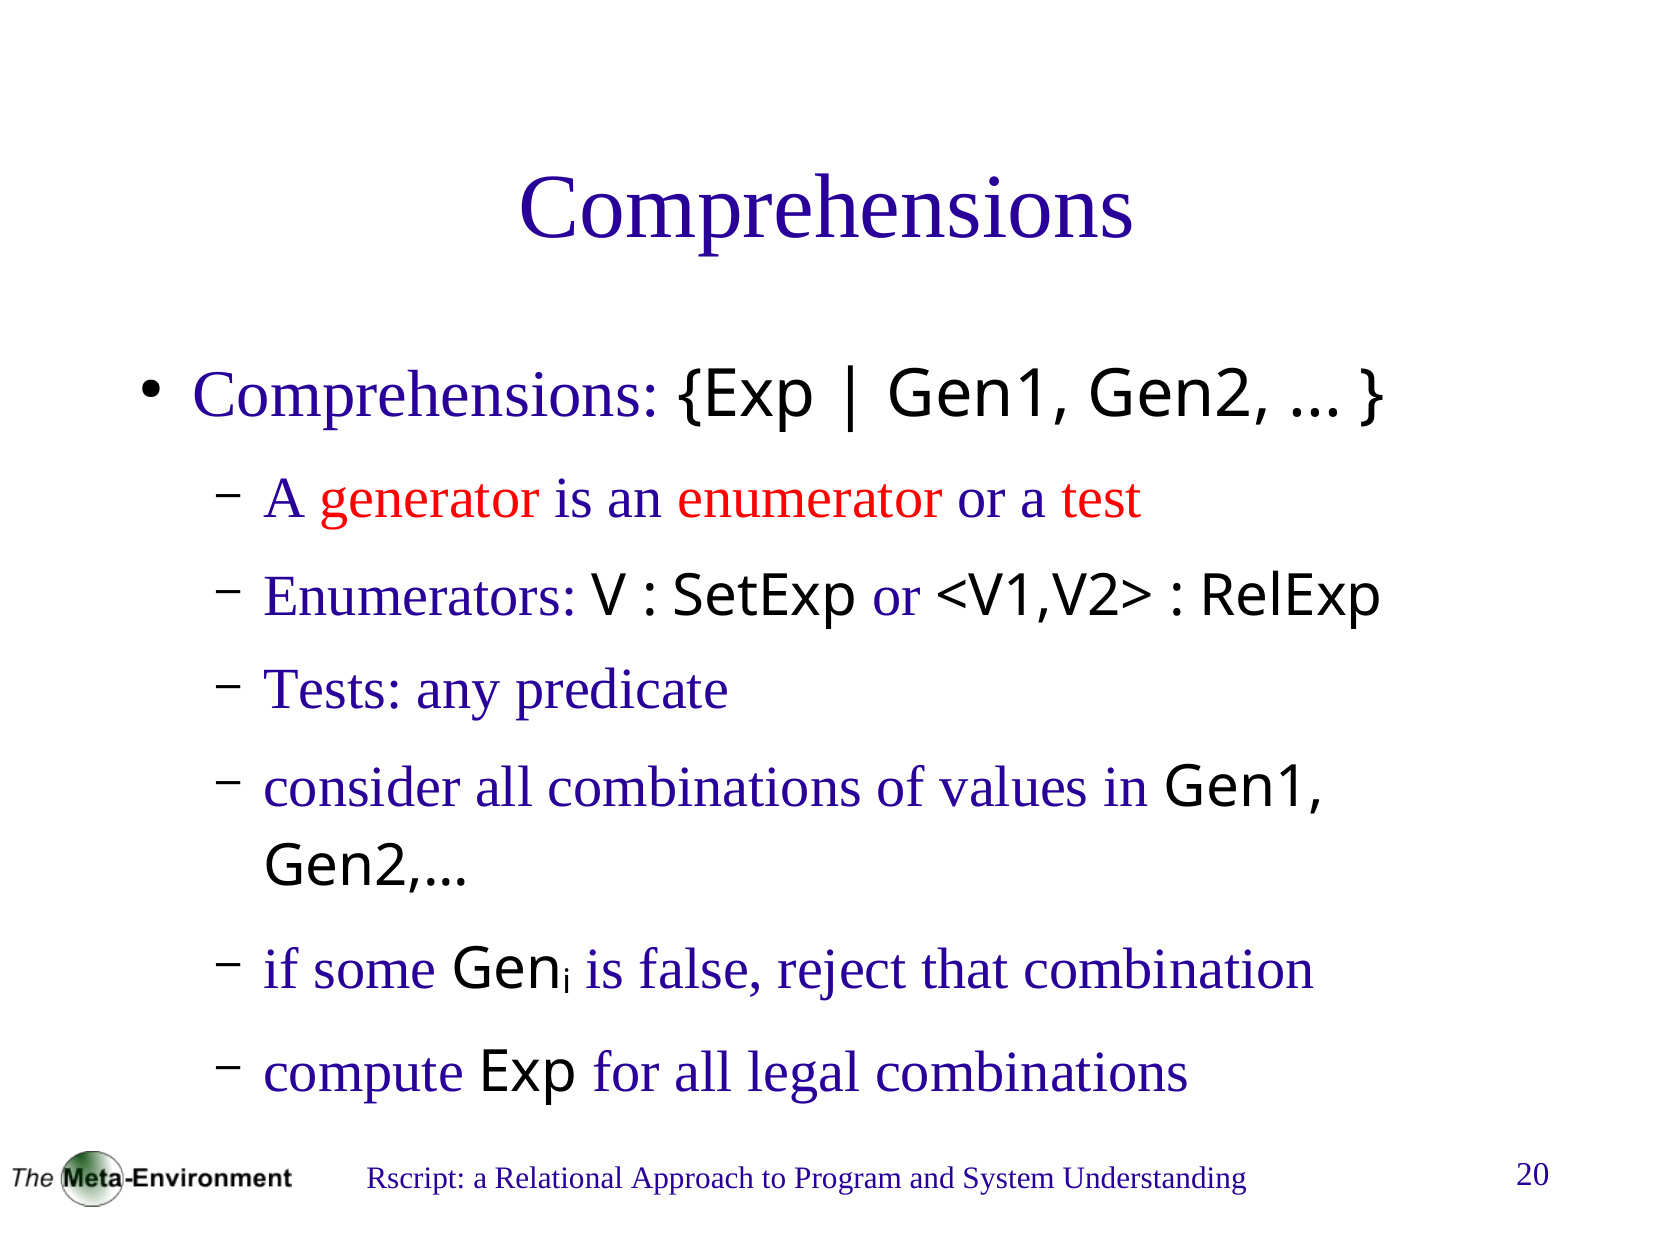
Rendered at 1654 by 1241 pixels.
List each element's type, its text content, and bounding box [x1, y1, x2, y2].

picture [12, 1151, 292, 1207]
title Comprehensions [121, 102, 1534, 311]
list Comprehensions: {Exp | Gen1, Gen2, ... } A generator is an enumerator or a test Enumerators: V : SetExp or <V1,V2> : RelExp Tests: any predicate consider all combinations of values in Gen1, Gen2,... if some Geni is false, reject that combination compute Exp for all legal combinations [121, 344, 1534, 1150]
